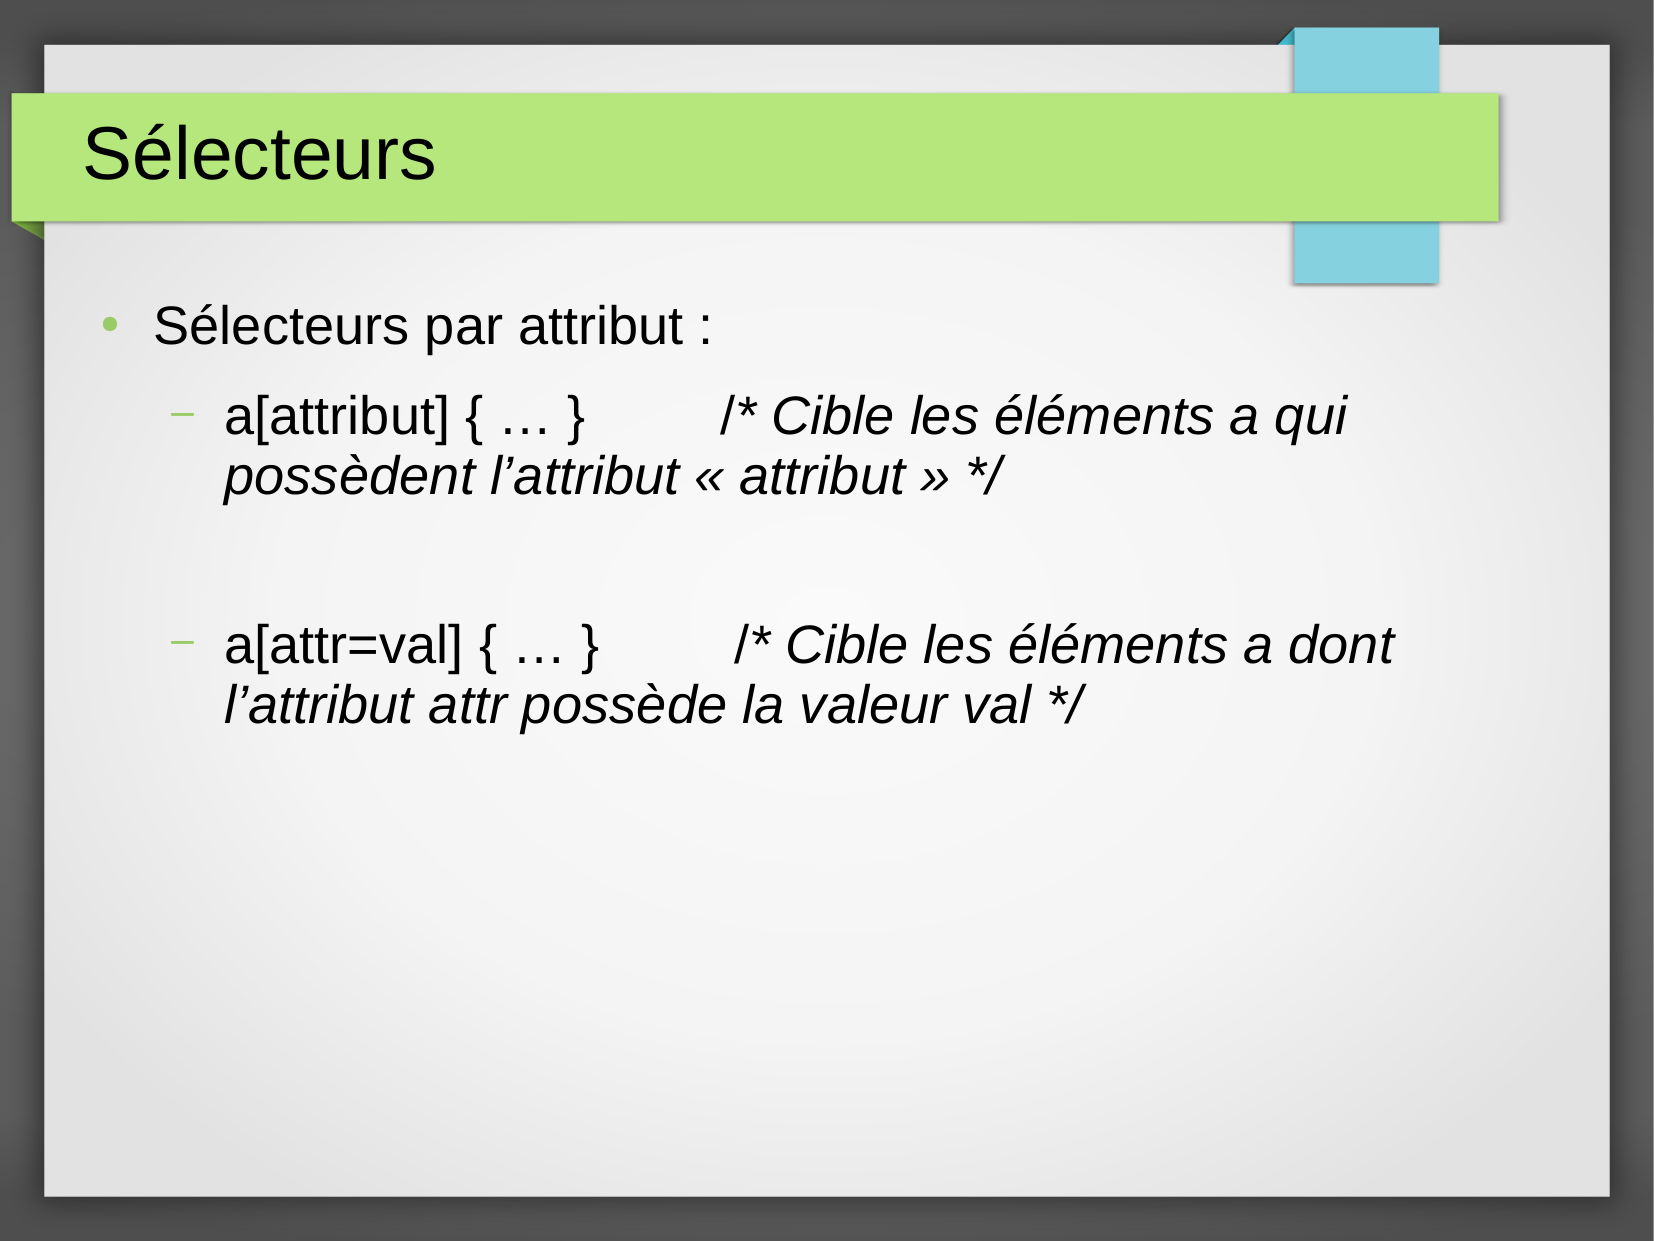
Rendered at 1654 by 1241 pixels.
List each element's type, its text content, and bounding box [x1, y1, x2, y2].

title Sélecteurs [82, 94, 1264, 213]
list Sélecteurs par attribut : a[attribut] { … } /* Cible les éléments a qui possèdent l’attribut « attribut » */ a[attr=val] { … } /* Cible les éléments a dont l’attribut attr possède la valeur val */ [82, 295, 1571, 1015]
picture [0, 0, 1654, 1241]
